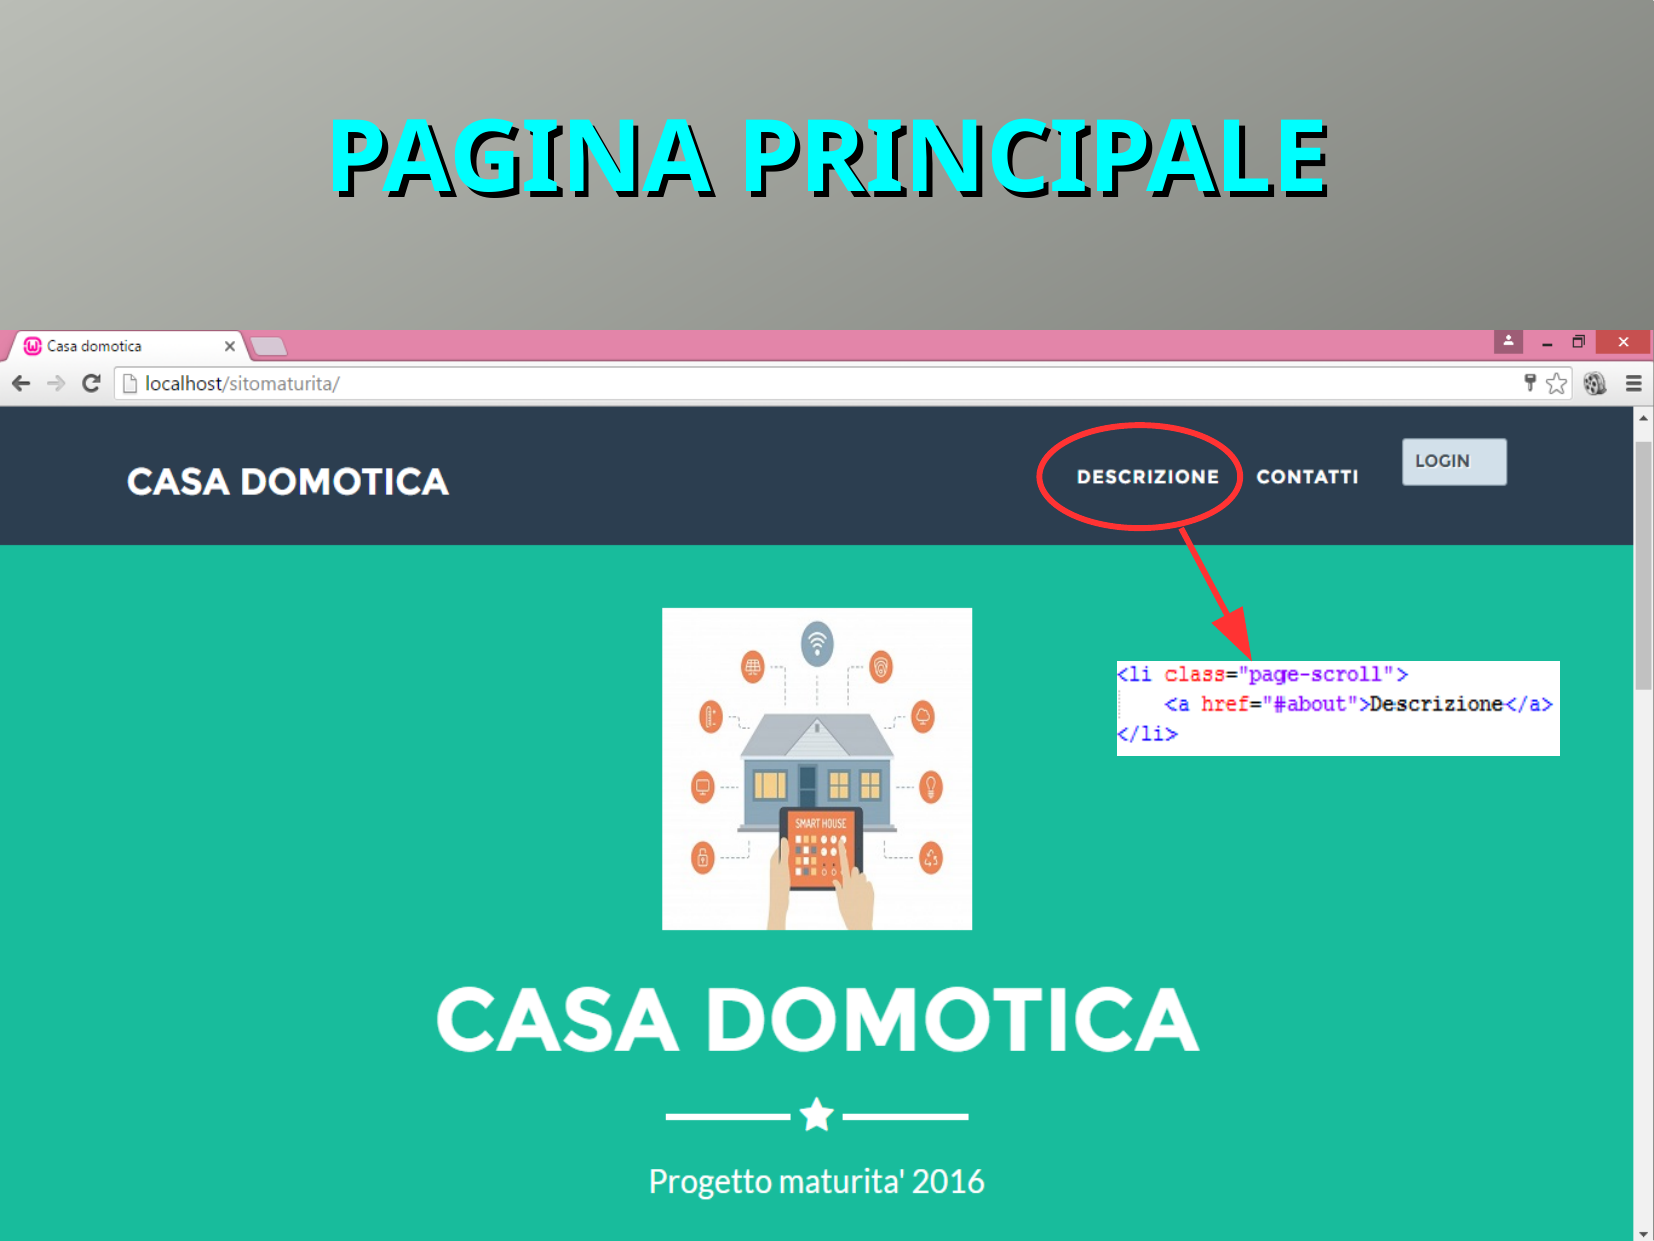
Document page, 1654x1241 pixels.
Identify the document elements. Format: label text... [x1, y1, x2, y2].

picture [0, 330, 1654, 1241]
title PAGINA PRINCIPALE [82, 49, 1571, 257]
